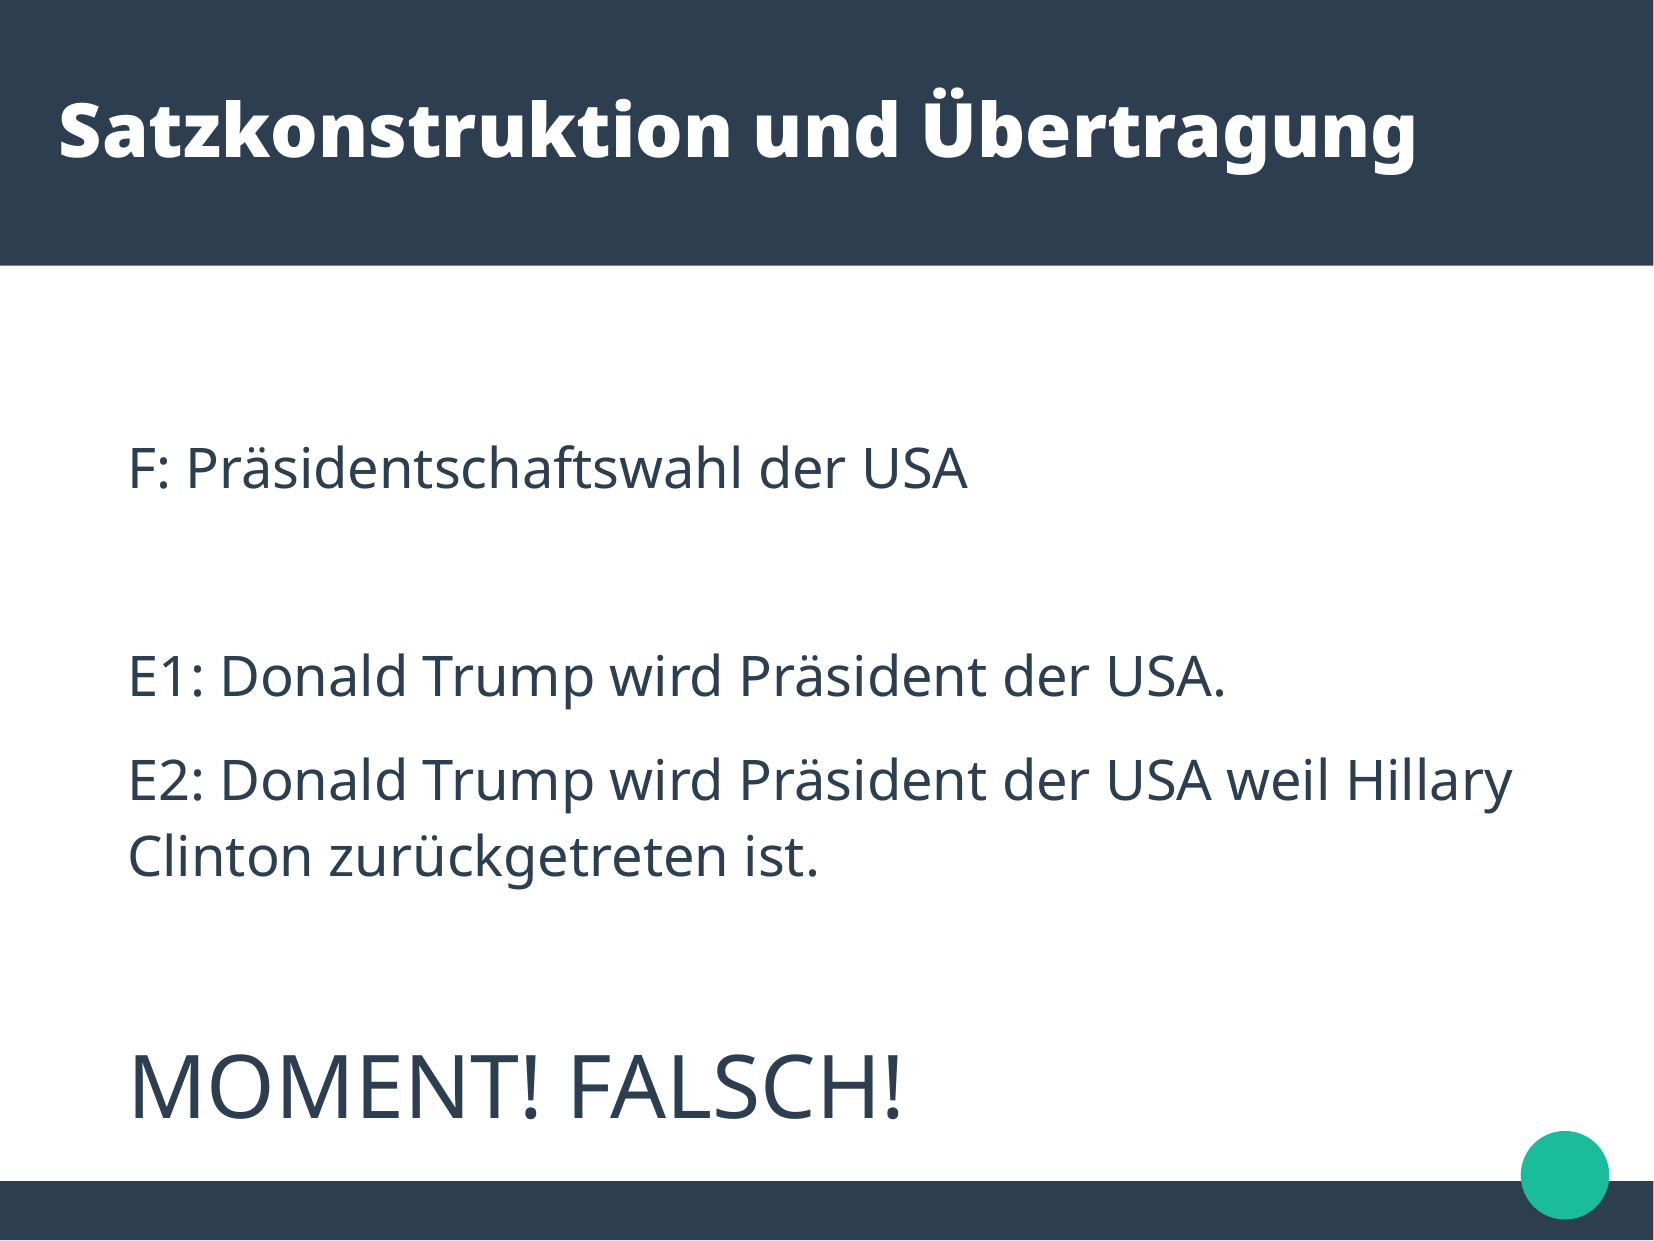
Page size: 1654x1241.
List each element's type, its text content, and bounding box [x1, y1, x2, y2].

list F: Präsidentschaftswahl der USA E1: Donald Trump wird Präsident der USA. E2: Donald Trump wird Präsident der USA weil Hillary Clinton zurückgetreten ist. MOMENT! FALSCH! [59, 324, 1595, 1152]
title Satzkonstruktion und Übertragung [59, 49, 1595, 207]
